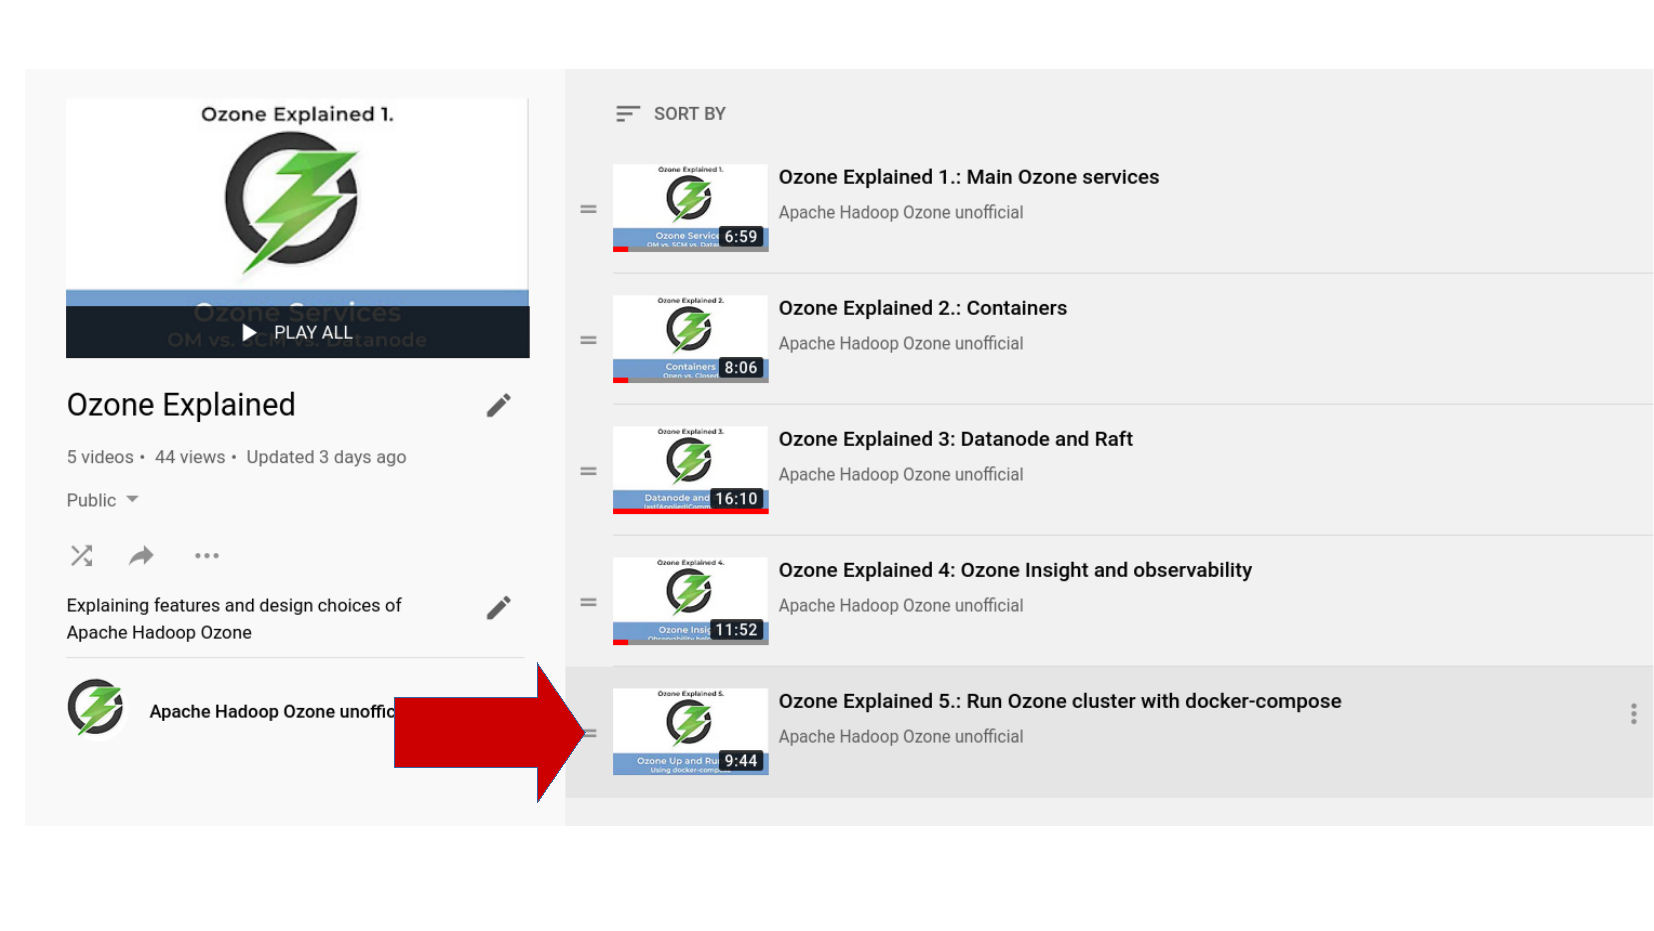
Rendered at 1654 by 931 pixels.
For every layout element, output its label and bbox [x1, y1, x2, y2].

text_box [394, 662, 586, 803]
picture [25, 69, 1654, 826]
